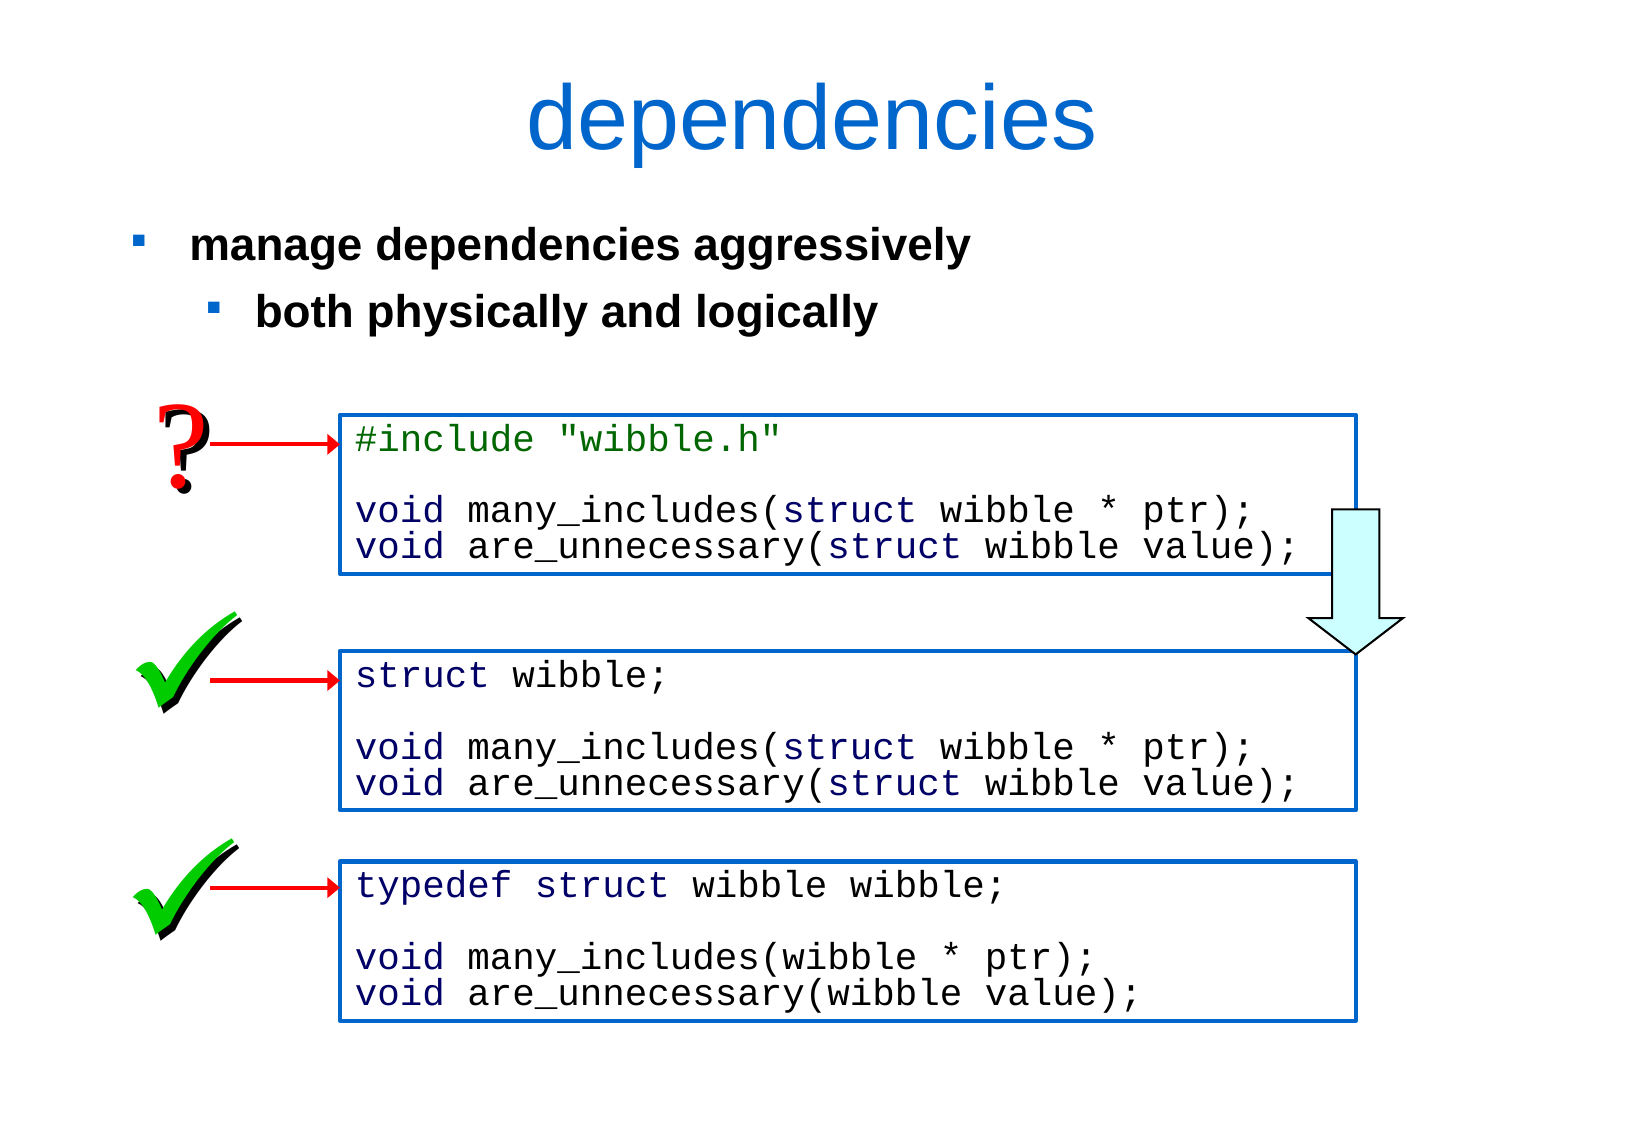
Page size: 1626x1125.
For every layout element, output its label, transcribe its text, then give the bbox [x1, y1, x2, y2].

text_box [1308, 509, 1403, 655]
text_box #include "wibble.h" void many_includes(struct wibble * ptr); void are_unnecessary(struct wibble value); [339, 414, 1356, 574]
text_box typedef struct wibble wibble; void many_includes(wibble * ptr); void are_unnecessary(wibble value); [339, 861, 1356, 1021]
text_box  [109, 570, 299, 765]
text_box  [106, 797, 296, 993]
text_box struct wibble; void many_includes(struct wibble * ptr); void are_unnecessary(struct wibble value); [339, 650, 1356, 811]
title dependencies [147, 29, 1477, 197]
list manage dependencies aggressively both physically and logically [117, 206, 1456, 1063]
text_box ? [138, 354, 225, 520]
